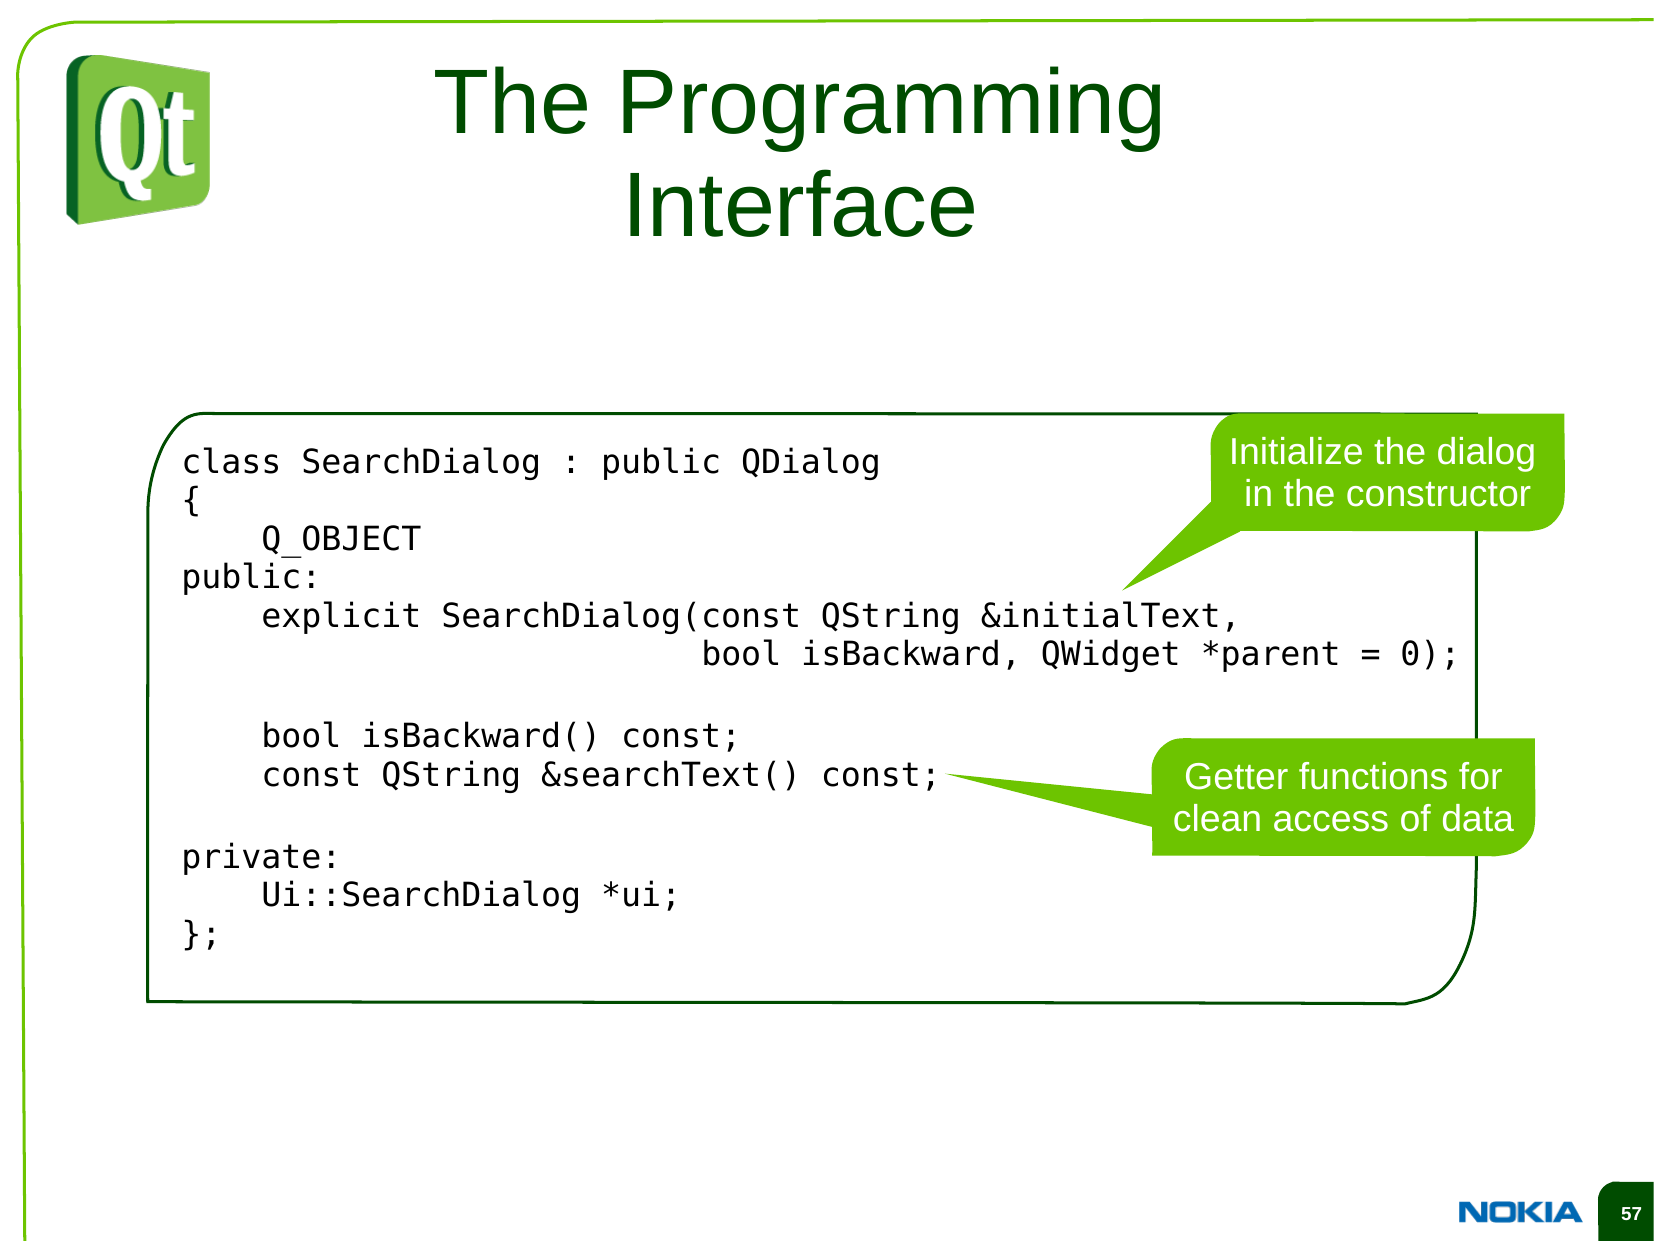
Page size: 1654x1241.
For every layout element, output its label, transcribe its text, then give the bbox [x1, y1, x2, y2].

picture [1459, 1201, 1583, 1223]
title The Programming Interface [263, 49, 1339, 257]
picture [66, 55, 210, 225]
text_box [944, 773, 1152, 827]
text_box class SearchDialog : public QDialog { Q_OBJECT public: explicit SearchDialog(const QString &initialText, bool isBackward, QWidget *parent = 0); bool isBackward() const; const QString &searchText() const; private: Ui::SearchDialog *ui; }; [166, 435, 1474, 961]
text_box [1122, 501, 1241, 591]
text_box Getter functions for clean access of data [1151, 738, 1536, 857]
text_box Initialize the dialog in the constructor [1210, 413, 1565, 532]
